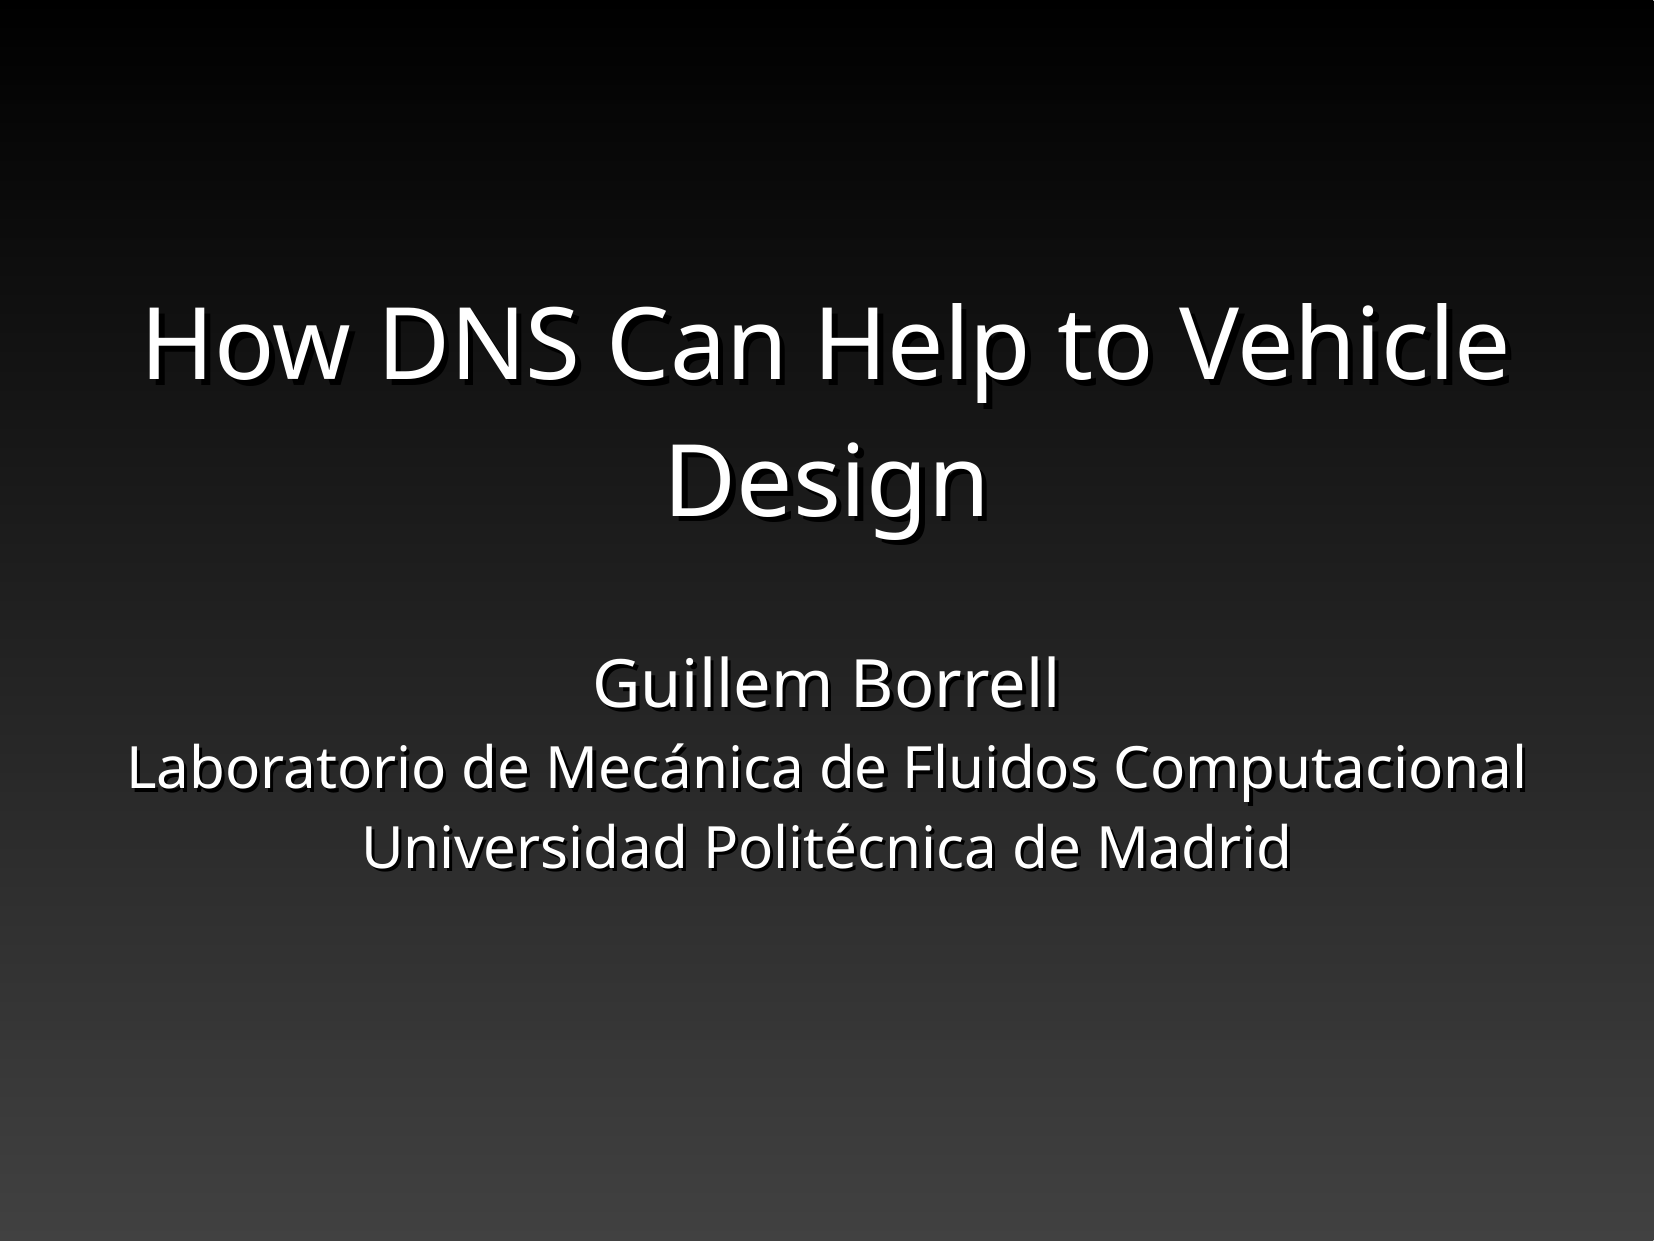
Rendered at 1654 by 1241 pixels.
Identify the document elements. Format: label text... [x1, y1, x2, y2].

subtitle How DNS Can Help to Vehicle Design Guillem Borrell Laboratorio de Mecánica de Fluidos Computacional Universidad Politécnica de Madrid [82, 56, 1571, 1102]
